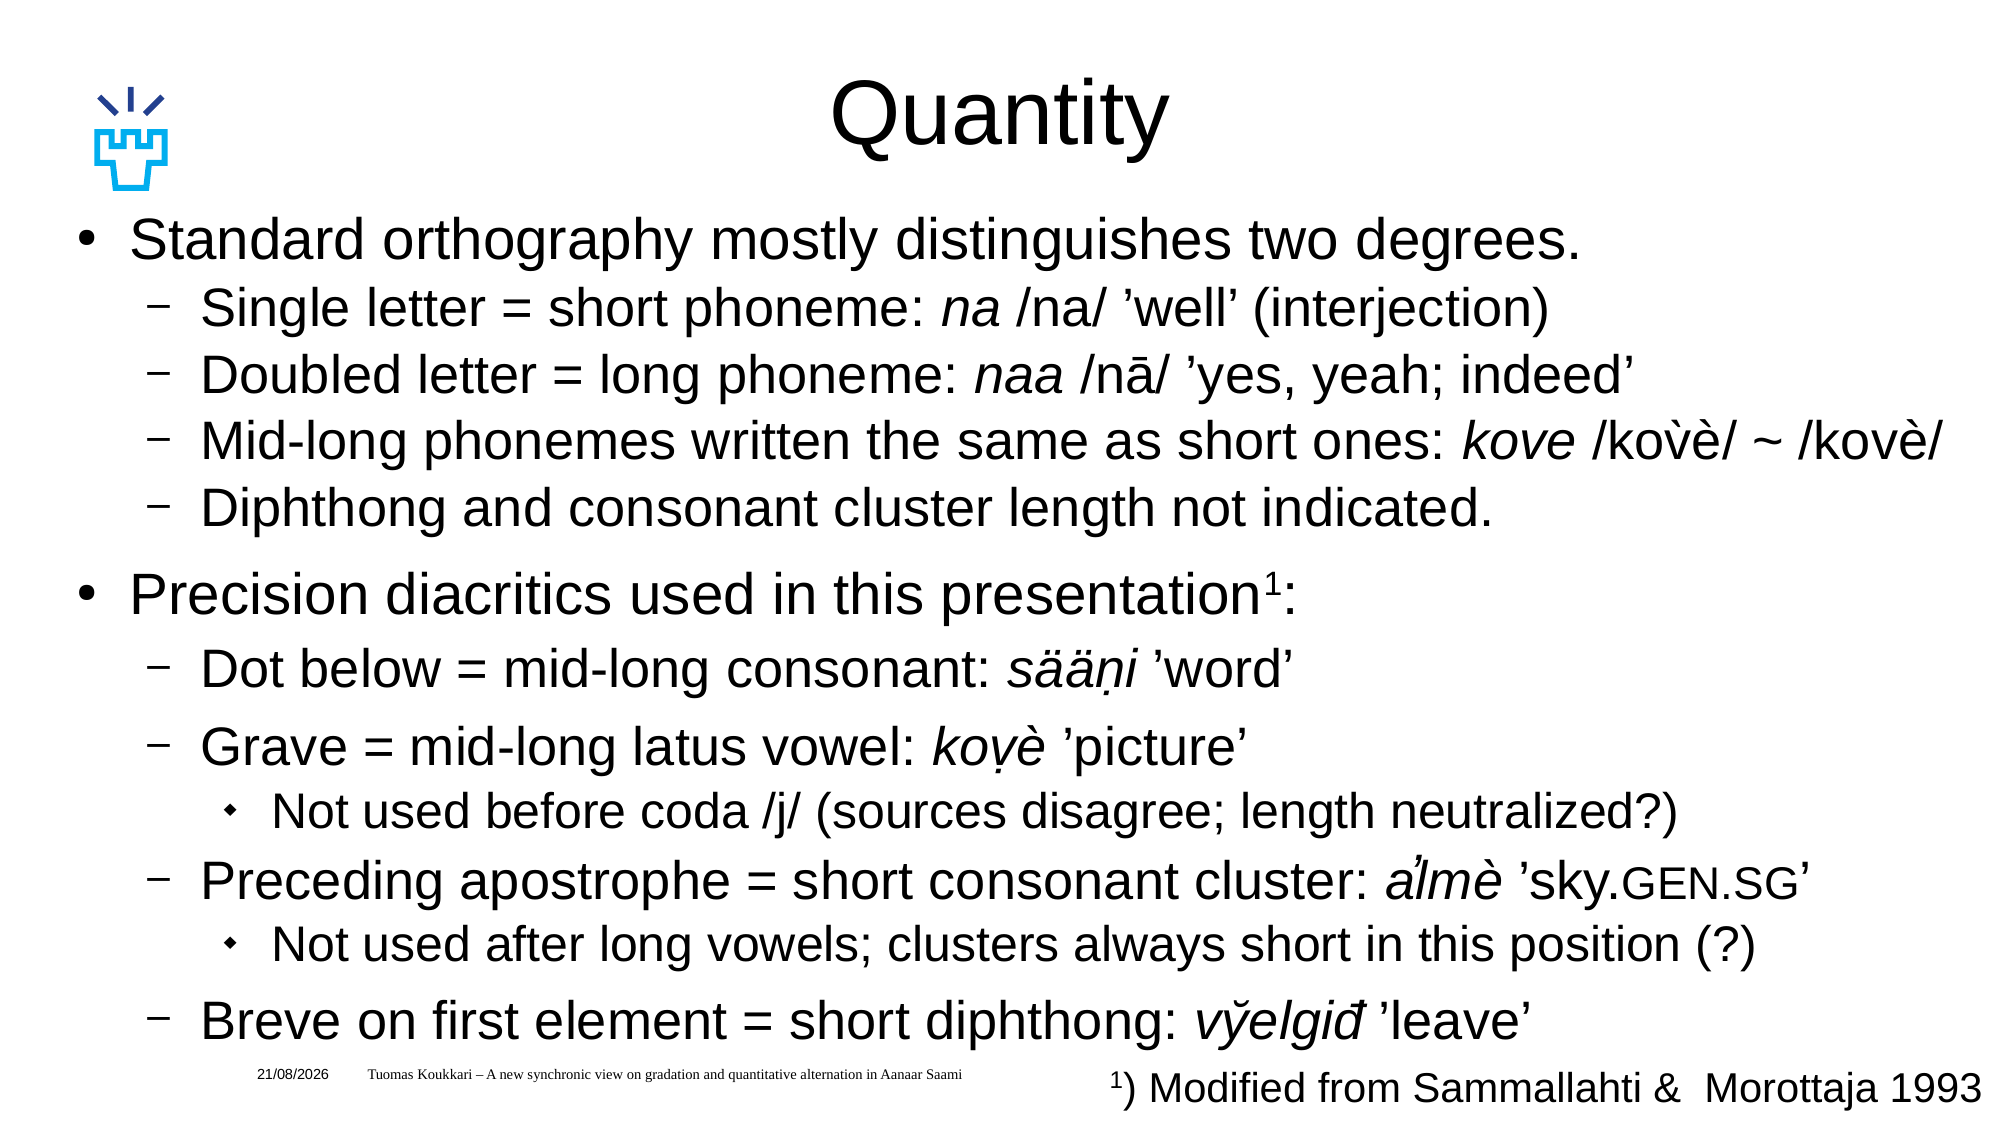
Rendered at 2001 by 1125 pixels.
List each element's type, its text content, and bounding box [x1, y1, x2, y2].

title Quantity [537, 11, 1463, 206]
list Standard orthography mostly distinguishes two degrees. Single letter = short phoneme: na /na/ ’well’ (interjection) Doubled letter = long phoneme: naa /nā/ ’yes, yeah; indeed’ Mid-long phonemes written the same as short ones: kove /kov̀è/ ~ /kovè/ Diphthong and consonant cluster length not indicated. Precision diacritics used in this presentation1: Dot below = mid-long consonant: sääṇi ’word’ Grave = mid-long latus vowel: koṿè ’picture’ Not used before coda /j/ (sources disagree; length neutralized?) Preceding apostrophe = short consonant cluster: a̕lmè ’sky.GEN.SG’ Not used after long vowels; clusters always short in this position (?) Breve on first element = short diphthong: vy̆elgiđ ’leave’ [58, 206, 1980, 1093]
text_box 1) Modified from Sammallahti & Morottaja 1993 [1016, 1056, 1998, 1119]
